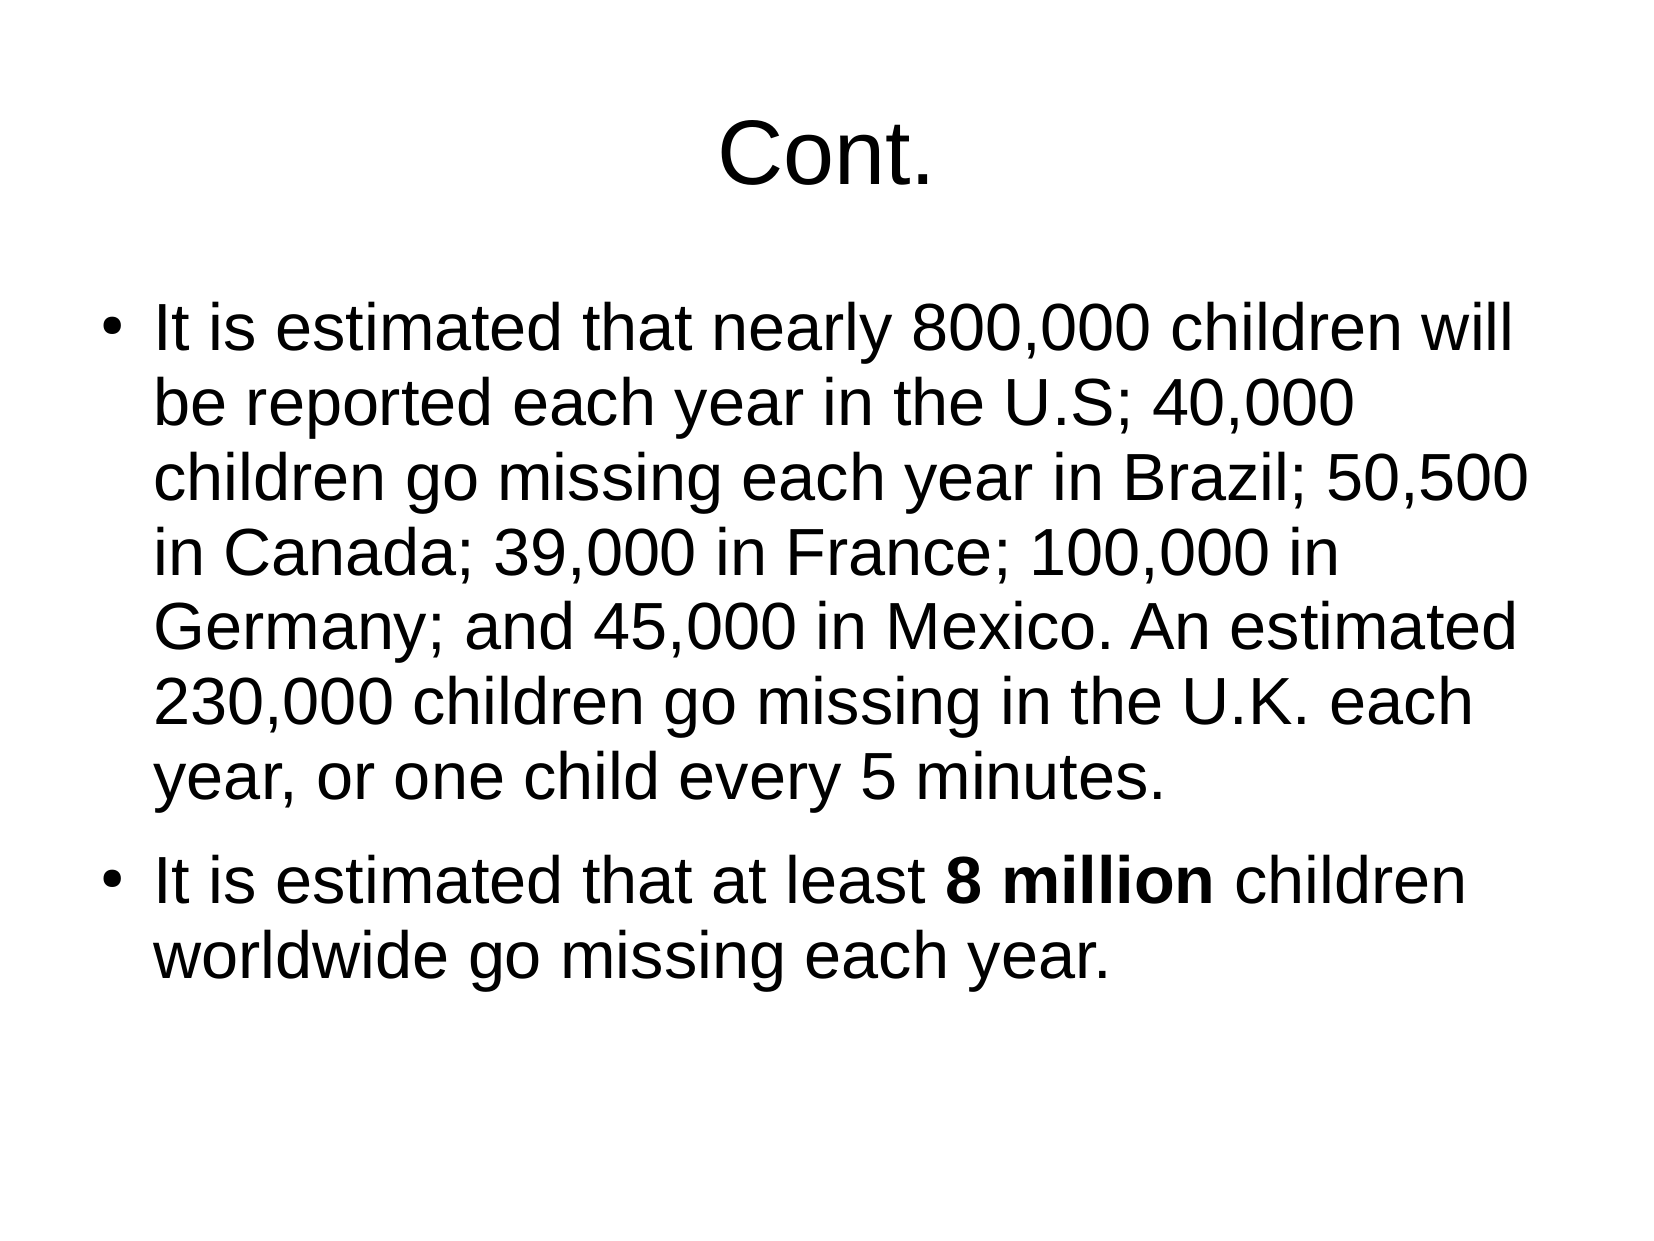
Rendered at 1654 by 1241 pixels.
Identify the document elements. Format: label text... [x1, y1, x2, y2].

list It is estimated that nearly 800,000 children will be reported each year in the U.S; 40,000 children go missing each year in Brazil; 50,500 in Canada; 39,000 in France; 100,000 in Germany; and 45,000 in Mexico. An estimated 230,000 children go missing in the U.K. each year, or one child every 5 minutes. It is estimated that at least 8 million children worldwide go missing each year. [82, 290, 1571, 1216]
title Cont. [82, 49, 1571, 257]
